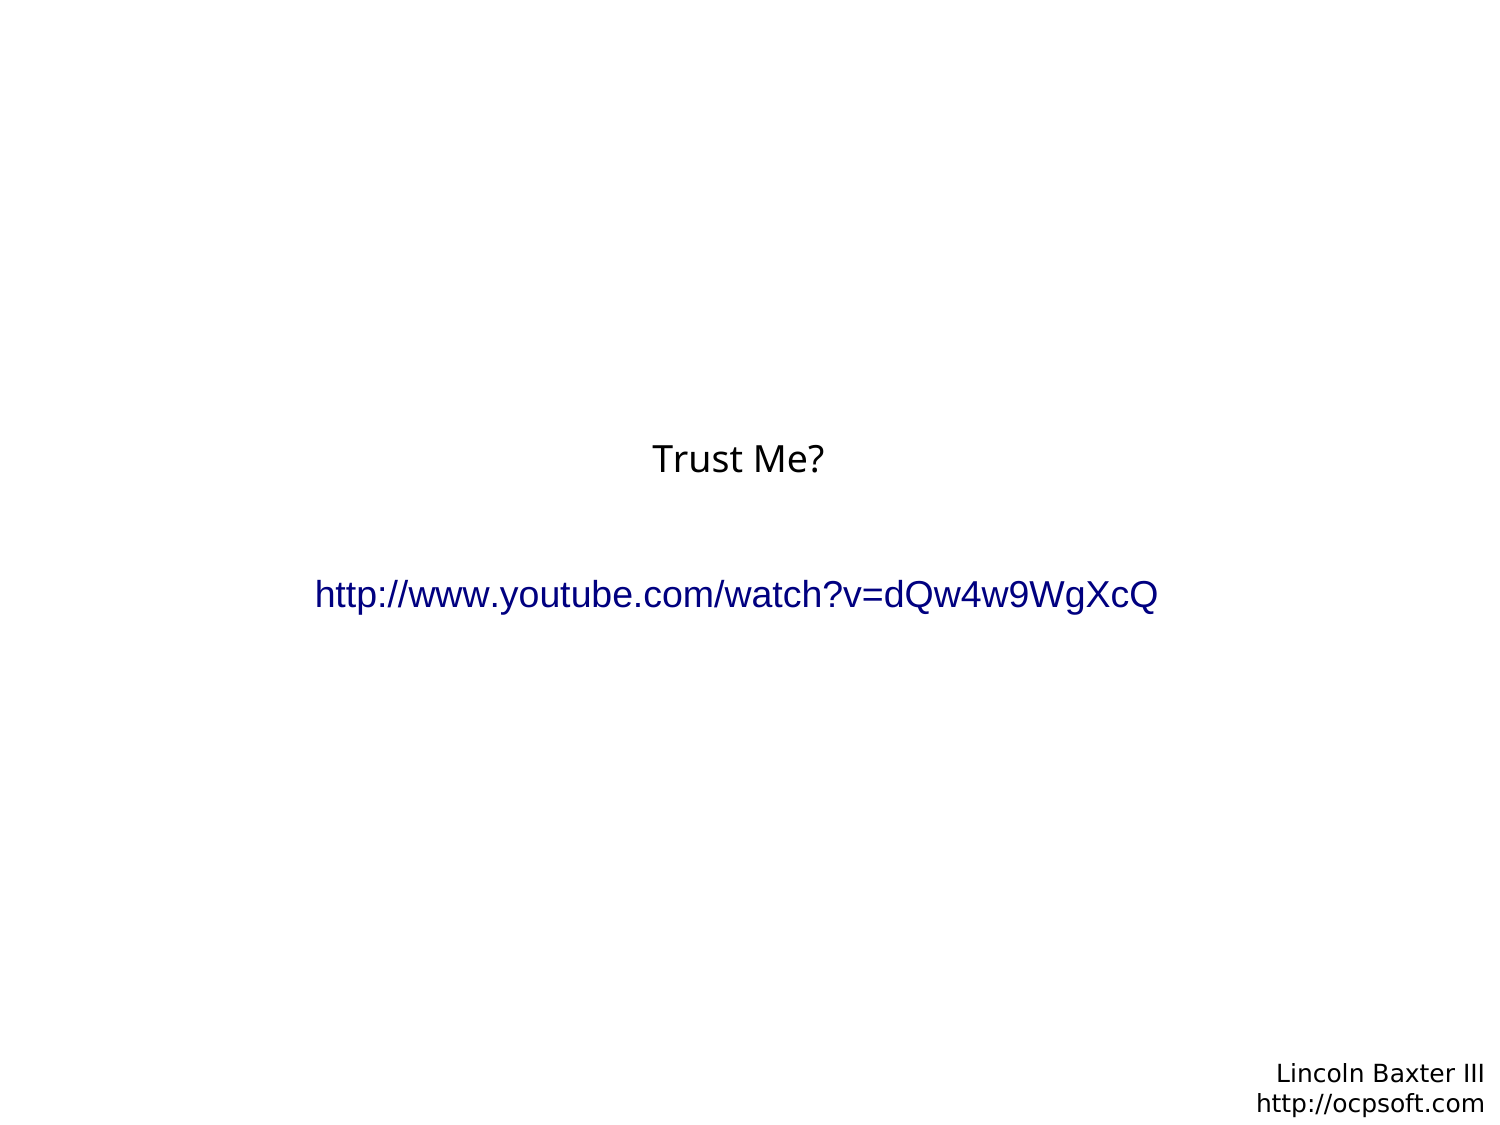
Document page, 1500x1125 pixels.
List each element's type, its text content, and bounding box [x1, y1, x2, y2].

text_box Trust Me? [637, 427, 846, 488]
text_box http://www.youtube.com/watch?v=dQw4w9WgXcQ [300, 562, 1174, 623]
